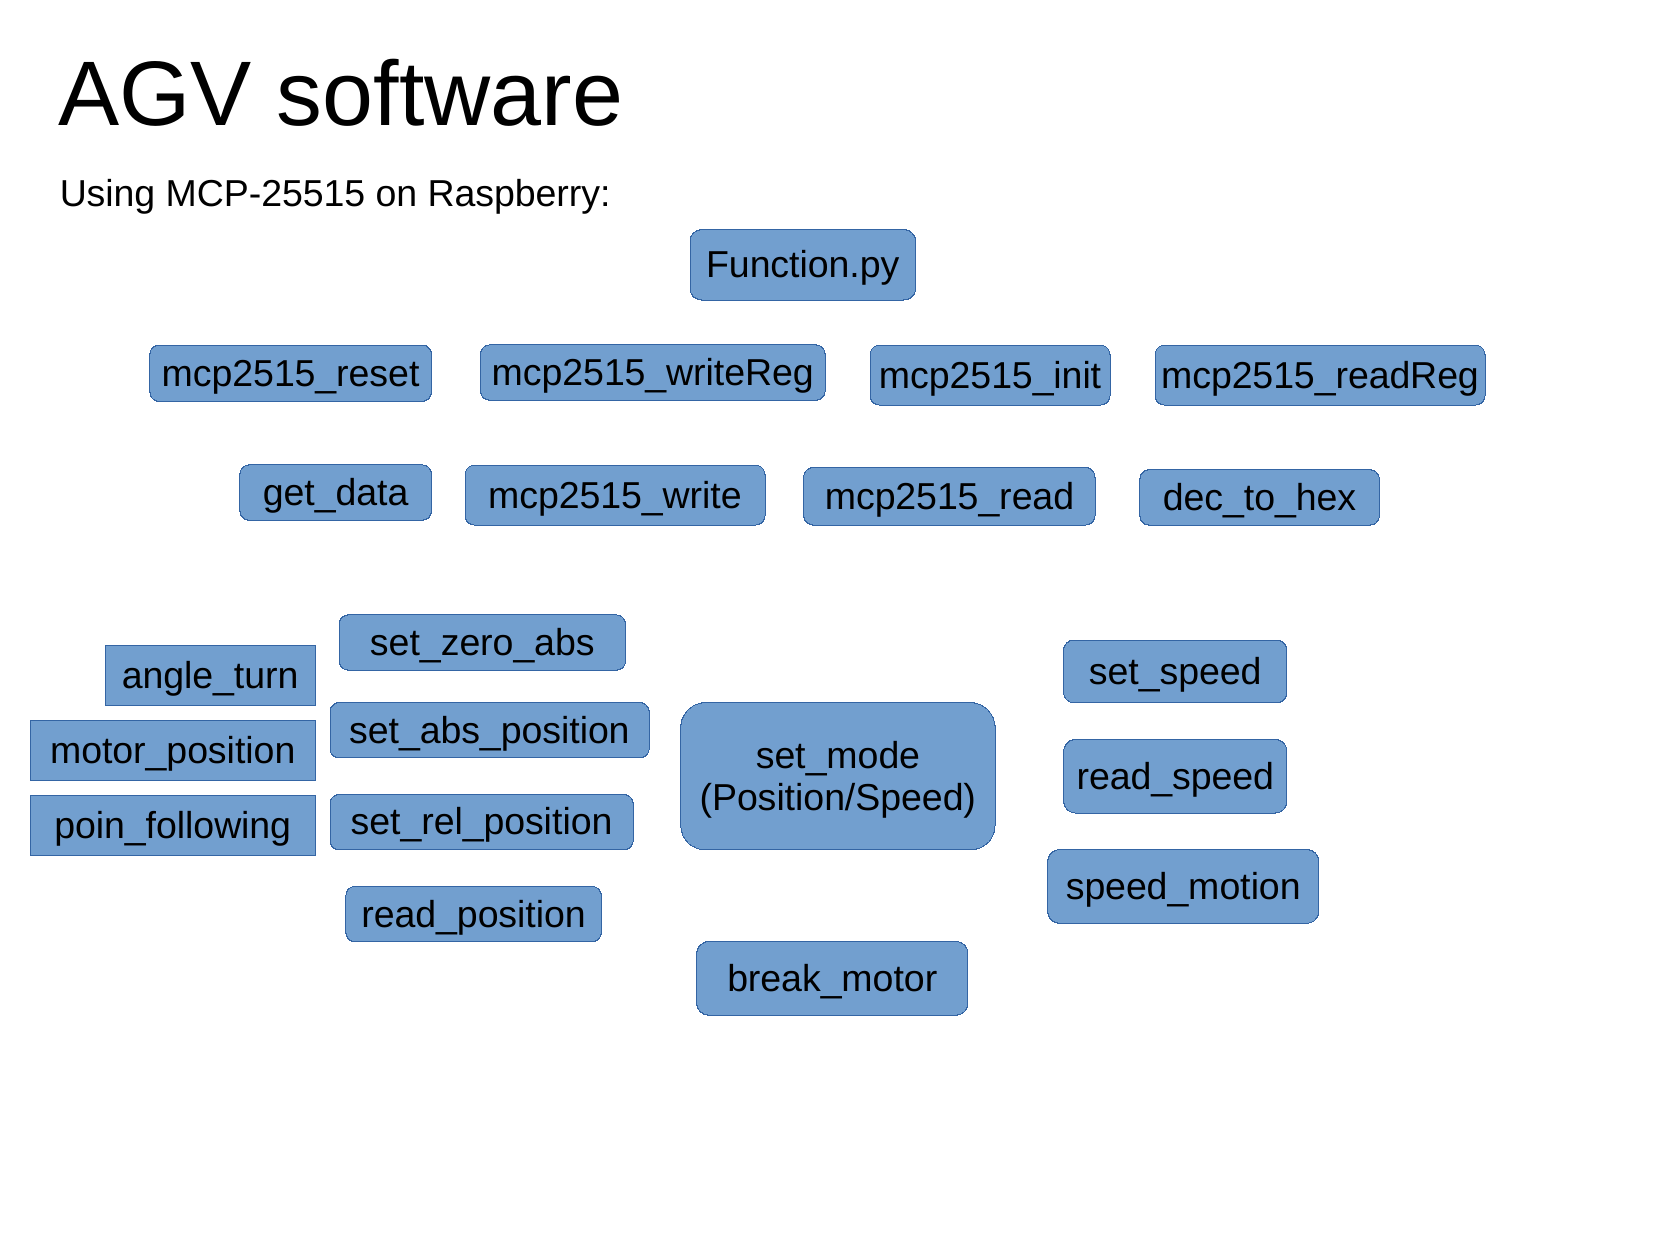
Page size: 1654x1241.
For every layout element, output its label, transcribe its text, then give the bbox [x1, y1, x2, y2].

text_box mcp2515_writeReg [480, 344, 826, 401]
text_box mcp2515_read [803, 467, 1096, 526]
text_box speed_motion [1047, 849, 1319, 924]
text_box Function.py [690, 229, 916, 301]
text_box set_speed [1063, 640, 1287, 703]
text_box Using MCP-25515 on Raspberry: [45, 165, 646, 264]
text_box set_abs_position [330, 702, 650, 758]
text_box set_rel_position [330, 794, 634, 850]
text_box poin_following [30, 795, 316, 856]
text_box mcp2515_write [465, 465, 766, 526]
text_box get_data [239, 464, 432, 521]
text_box mcp2515_reset [149, 345, 432, 402]
text_box dec_to_hex [1139, 469, 1380, 526]
text_box set_zero_abs [339, 614, 626, 671]
text_box motor_position [30, 720, 316, 781]
text_box read_position [345, 886, 602, 942]
text_box read_speed [1063, 739, 1287, 814]
text_box set_mode (Position/Speed) [680, 702, 996, 850]
text_box break_motor [696, 941, 968, 1016]
text_box angle_turn [105, 645, 316, 706]
title AGV software [45, 33, 638, 137]
text_box mcp2515_init [870, 345, 1111, 406]
text_box mcp2515_readReg [1155, 345, 1486, 406]
